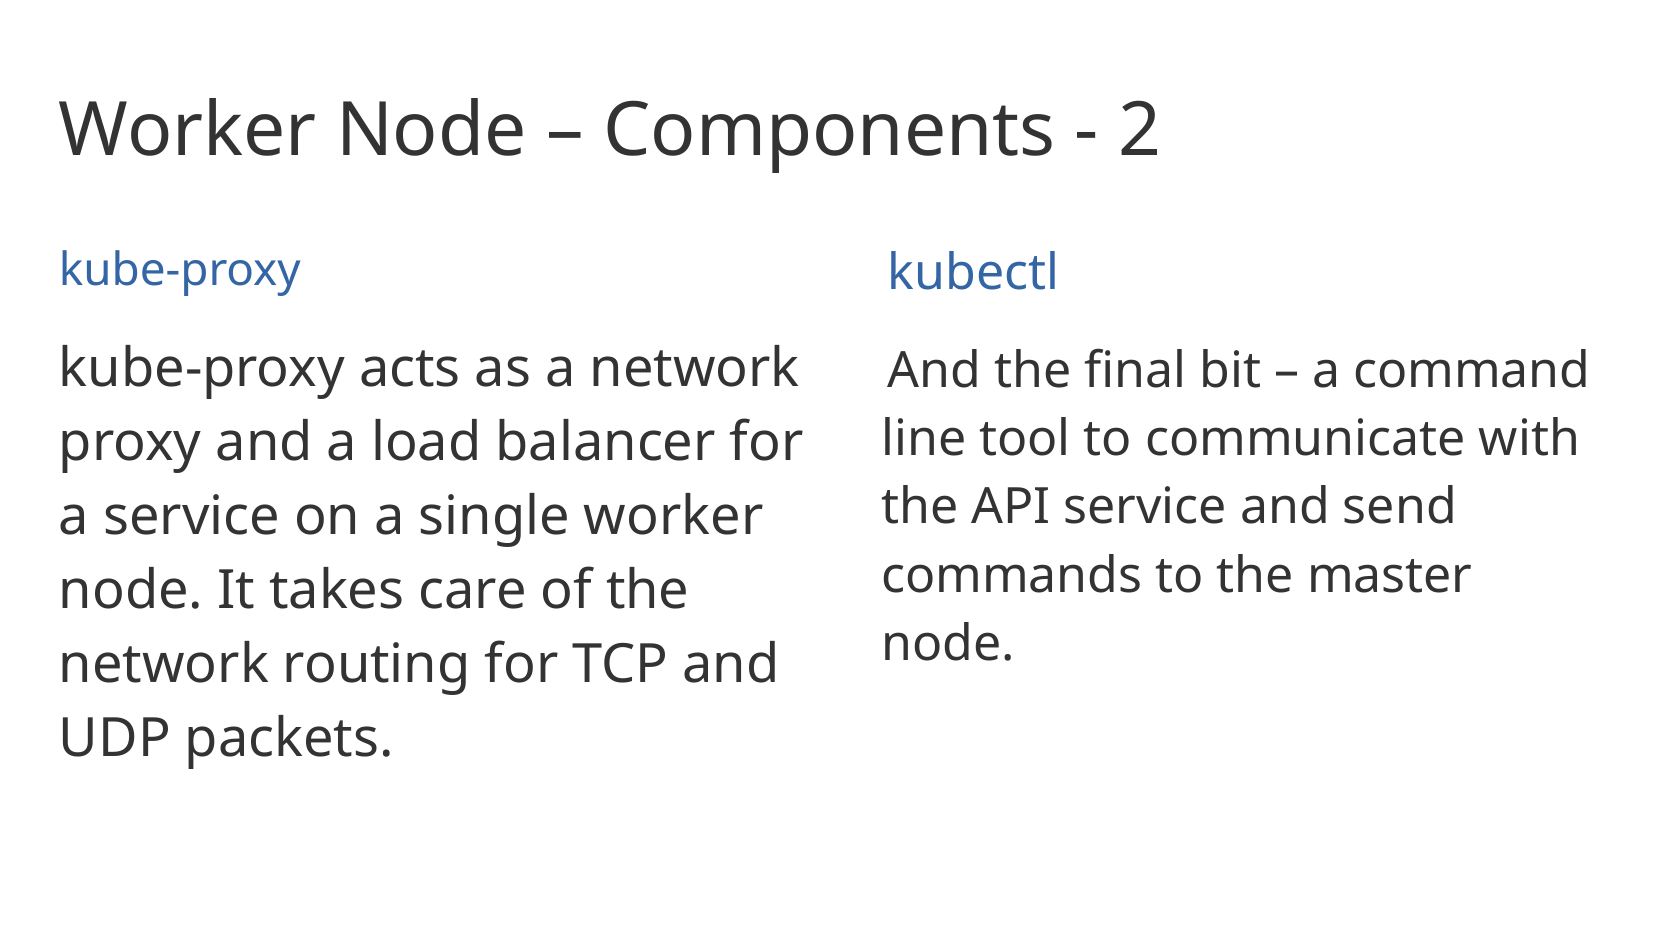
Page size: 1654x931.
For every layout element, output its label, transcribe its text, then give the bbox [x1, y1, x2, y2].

title Worker Node – Components - 2 [59, 59, 1595, 178]
list kubectl And the final bit – a command line tool to communicate with the API service and send commands to the master node. [845, 236, 1596, 768]
list kube-proxy kube-proxy acts as a network proxy and a load balancer for a service on a single worker node. It takes care of the network routing for TCP and UDP packets. [59, 236, 809, 768]
